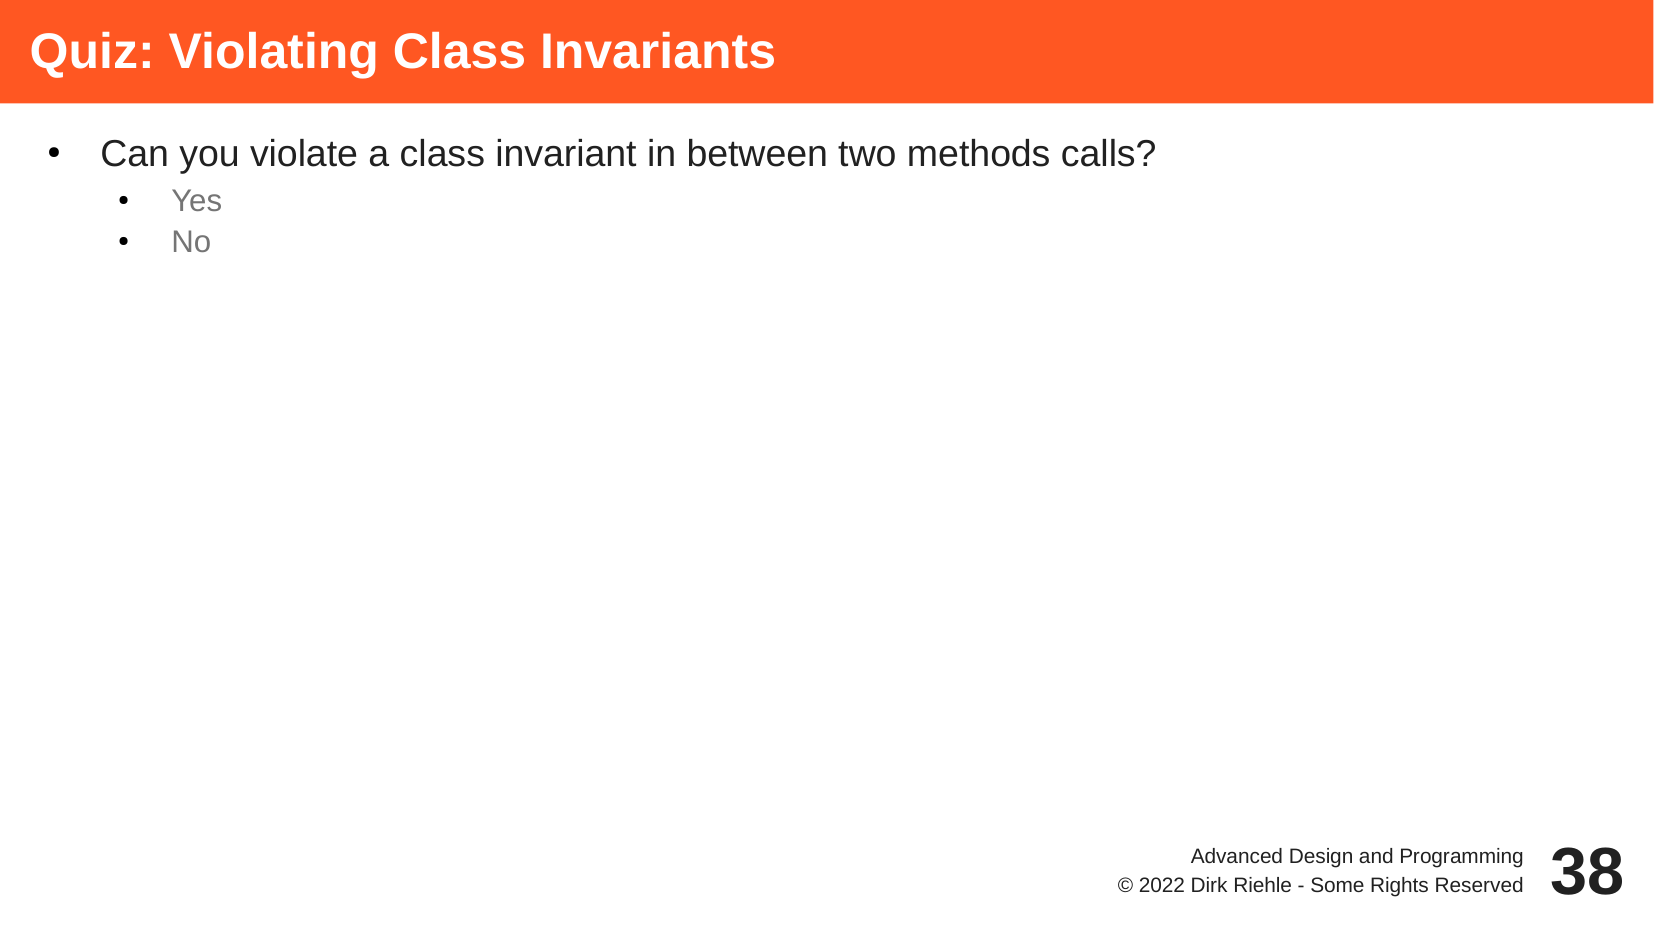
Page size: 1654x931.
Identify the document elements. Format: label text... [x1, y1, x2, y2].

title Quiz: Violating Class Invariants [0, 0, 1654, 104]
list Can you violate a class invariant in between two methods calls? Yes No [29, 132, 1625, 813]
